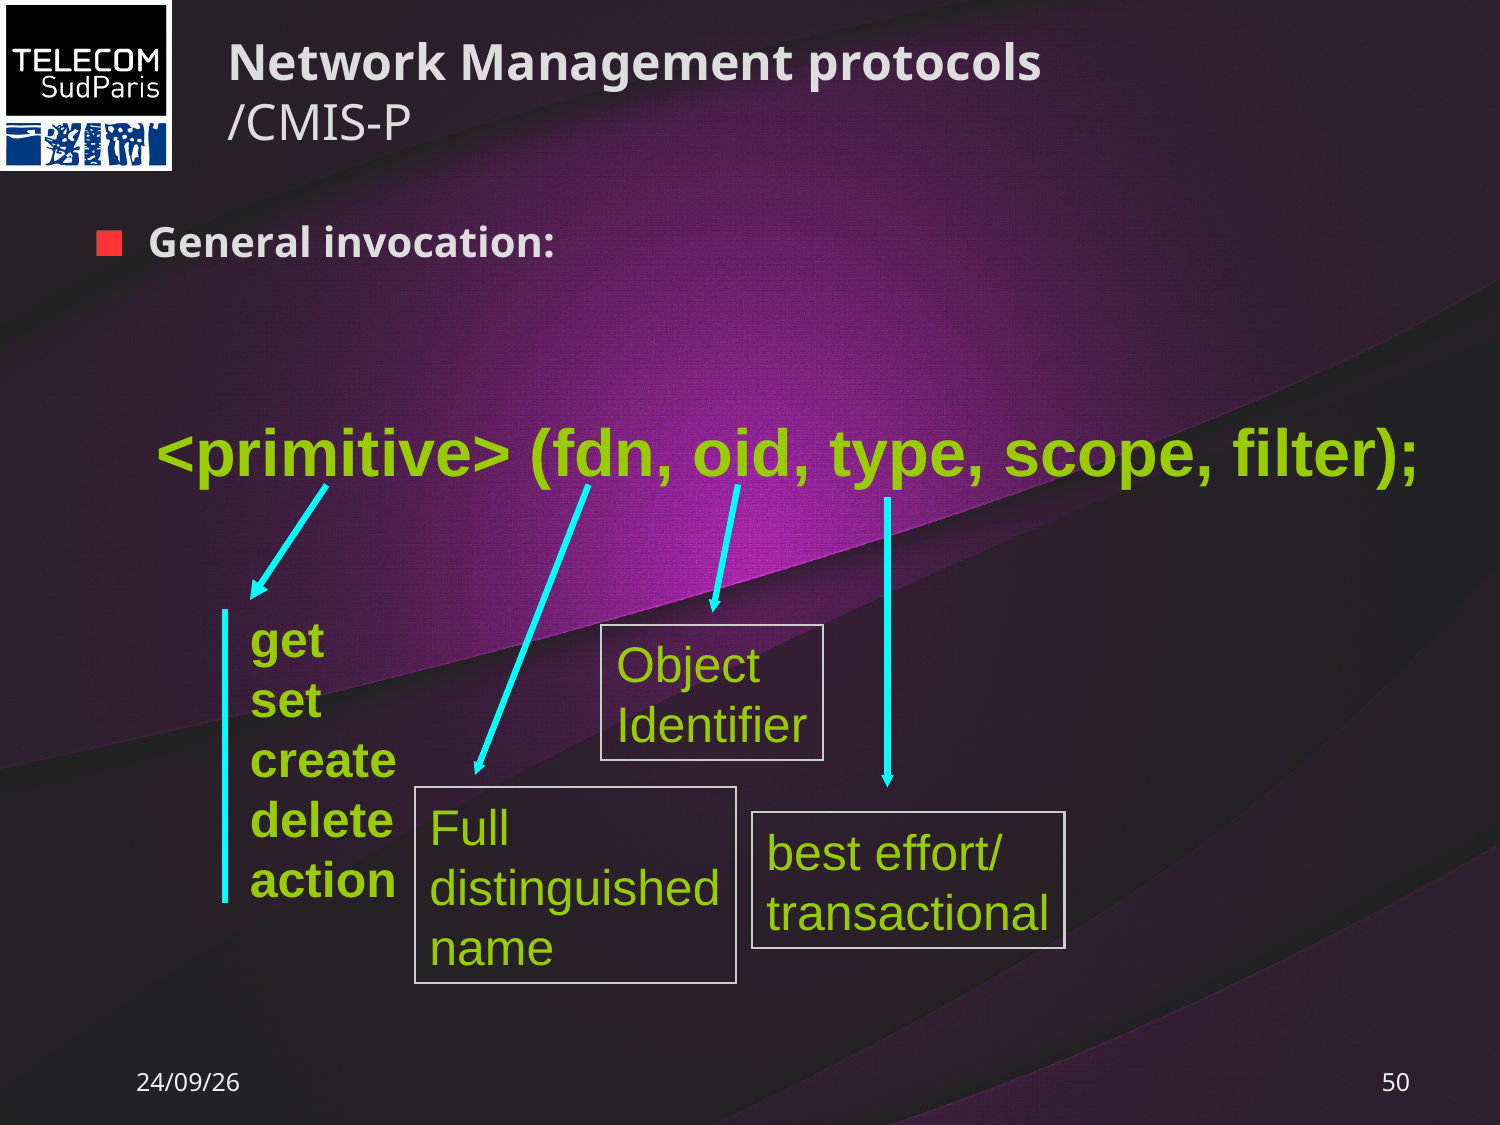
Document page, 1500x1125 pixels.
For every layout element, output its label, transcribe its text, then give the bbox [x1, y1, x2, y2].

list General invocation: [76, 207, 1427, 977]
text_box get set create delete action [235, 599, 412, 916]
text_box Full distinguished name [414, 787, 736, 983]
text_box best effort/ transactional [751, 812, 1065, 948]
picture [0, 0, 1500, 1125]
title Network Management protocols /CMIS-P [212, 30, 1406, 150]
text_box <primitive> (fdn, oid, type, scope, filter); [141, 402, 1439, 498]
text_box Object Identifier [601, 624, 823, 761]
